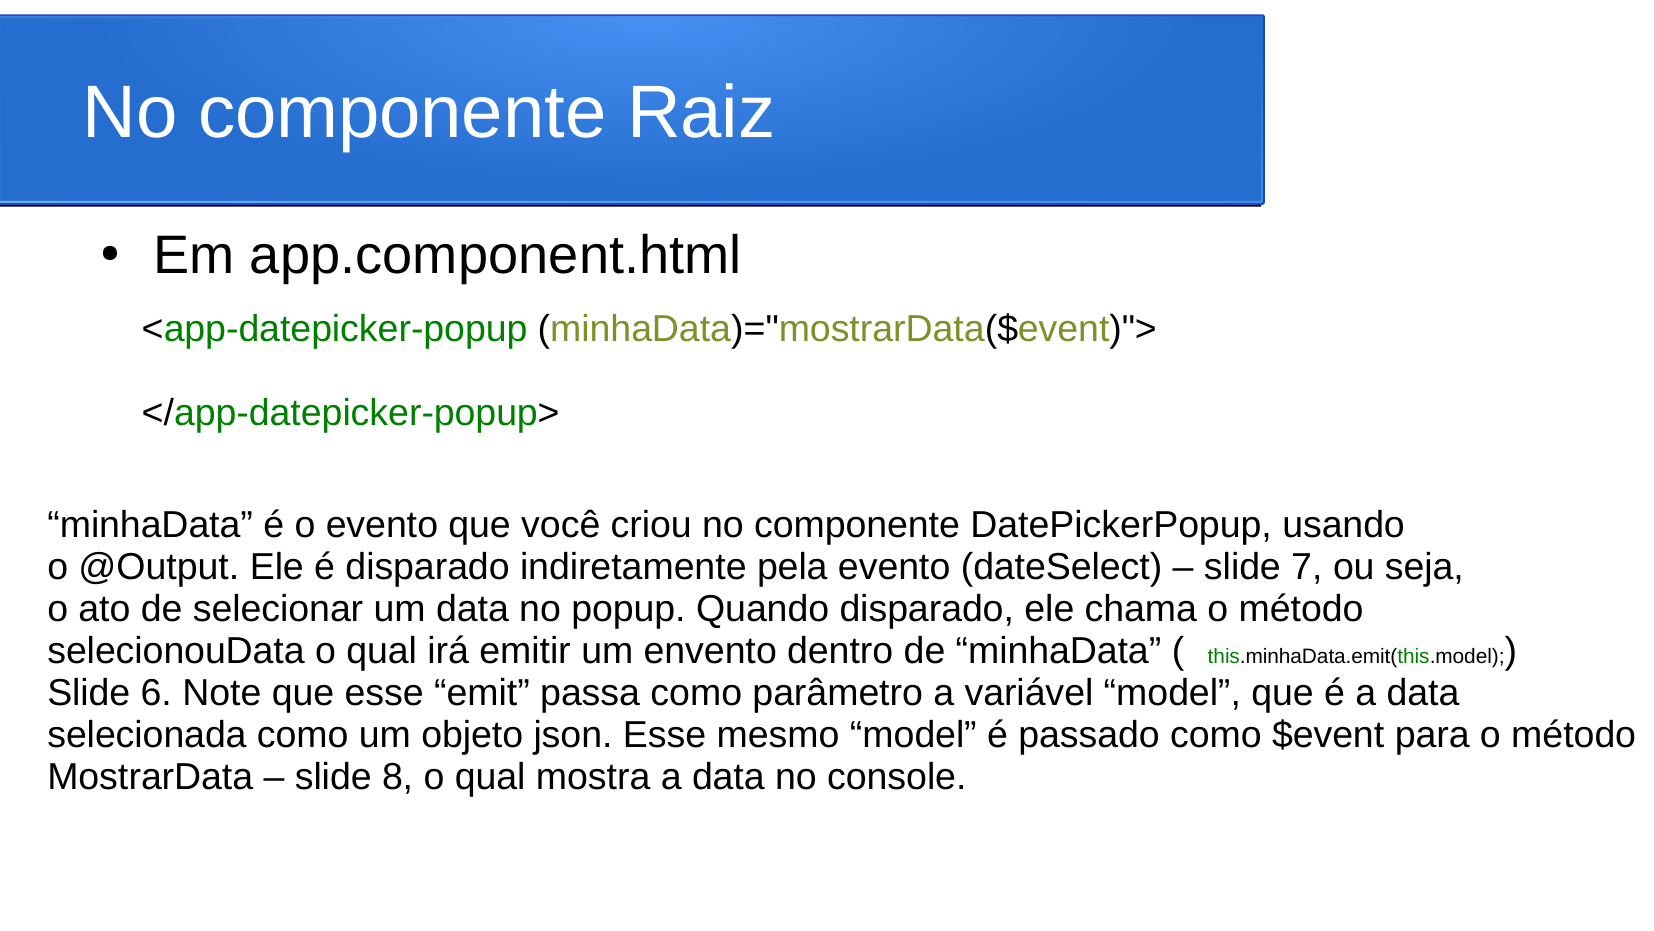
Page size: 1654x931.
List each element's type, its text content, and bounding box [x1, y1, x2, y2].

title No componente Raiz [82, 35, 1235, 189]
text_box <app-datepicker-popup (minhaData)="mostrarData($event)"> </app-datepicker-popup> [141, 307, 1241, 503]
list Em app.component.html [82, 224, 1571, 503]
text_box “minhaData” é o evento que você criou no componente DatePickerPopup, usando o @Output. Ele é disparado indiretamente pela evento (dateSelect) – slide 7, ou seja, o ato de selecionar um data no popup. Quando disparado, ele chama o método selecionouData o qual irá emitir um envento dentro de “minhaData” ( this.minhaData.emit(this.model);) Slide 6. Note que esse “emit” passa como parâmetro a variável “model”, que é a data selecionada como um objeto json. Esse mesmo “model” é passado como $event para o método MostrarData – slide 8, o qual mostra a data no console. [47, 503, 1648, 798]
